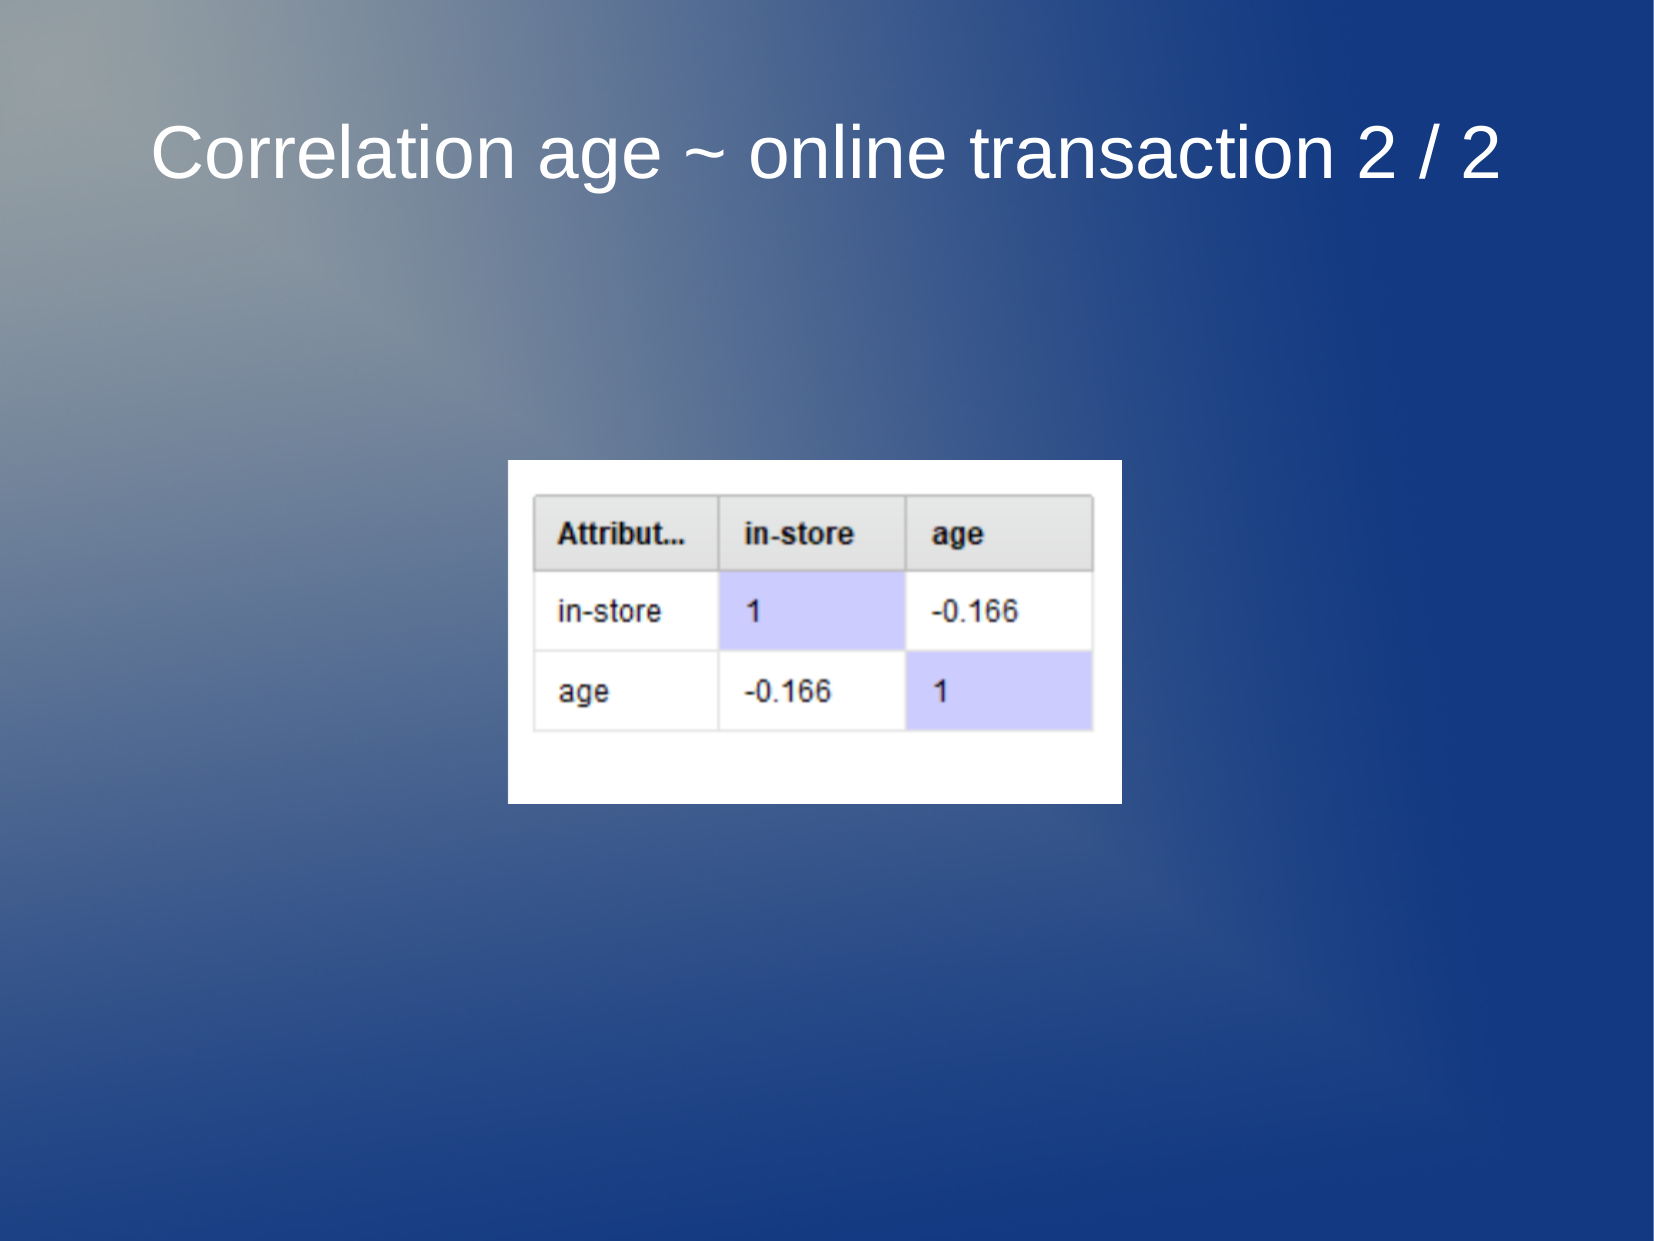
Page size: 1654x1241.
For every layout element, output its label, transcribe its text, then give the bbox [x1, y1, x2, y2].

title Correlation age ~ online transaction 2 / 2 [82, 49, 1571, 257]
picture [0, 0, 1654, 1241]
